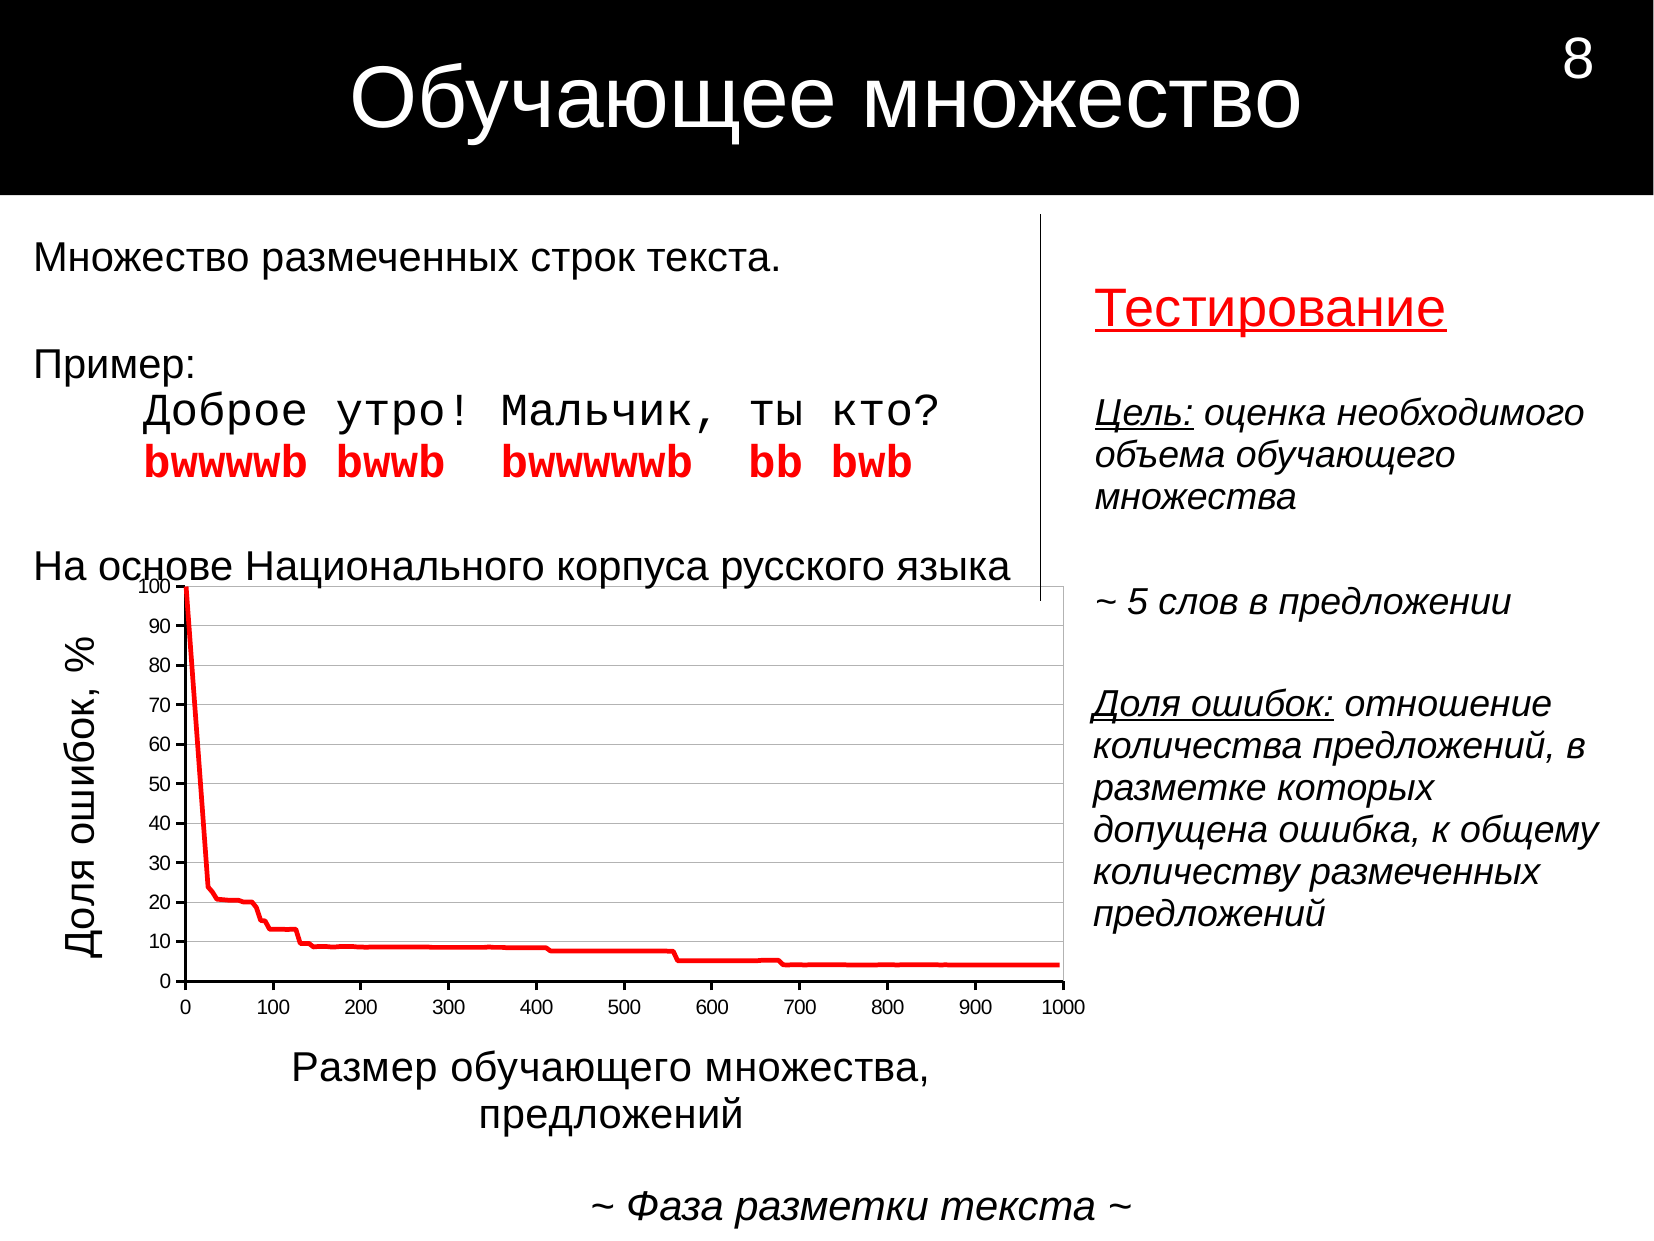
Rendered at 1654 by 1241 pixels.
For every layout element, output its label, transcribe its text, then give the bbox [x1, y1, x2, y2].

text_box Тестирование [1080, 270, 1561, 346]
text_box Множество размеченных строк текста. Пример: Доброе утро! Мальчик, ты кто? bwwwwb bwwb bwwwwwb bb bwb На основе Национального корпуса русского языка [33, 233, 1489, 664]
text_box Цель: оценка необходимого объема обучающего множества [1080, 384, 1636, 526]
title Обучающее множество [0, 0, 1654, 196]
text_box ~ Фаза разметки текста ~ [575, 1175, 1206, 1237]
text_box <number> [1547, 18, 1623, 109]
chart [17, 562, 1107, 1176]
text_box ~ 5 слов в предложении [1080, 573, 1636, 631]
text_box Доля ошибок: отношение количества предложений, в разметке которых допущена ошибка, к общему количеству размеченных предложений [1078, 675, 1634, 942]
